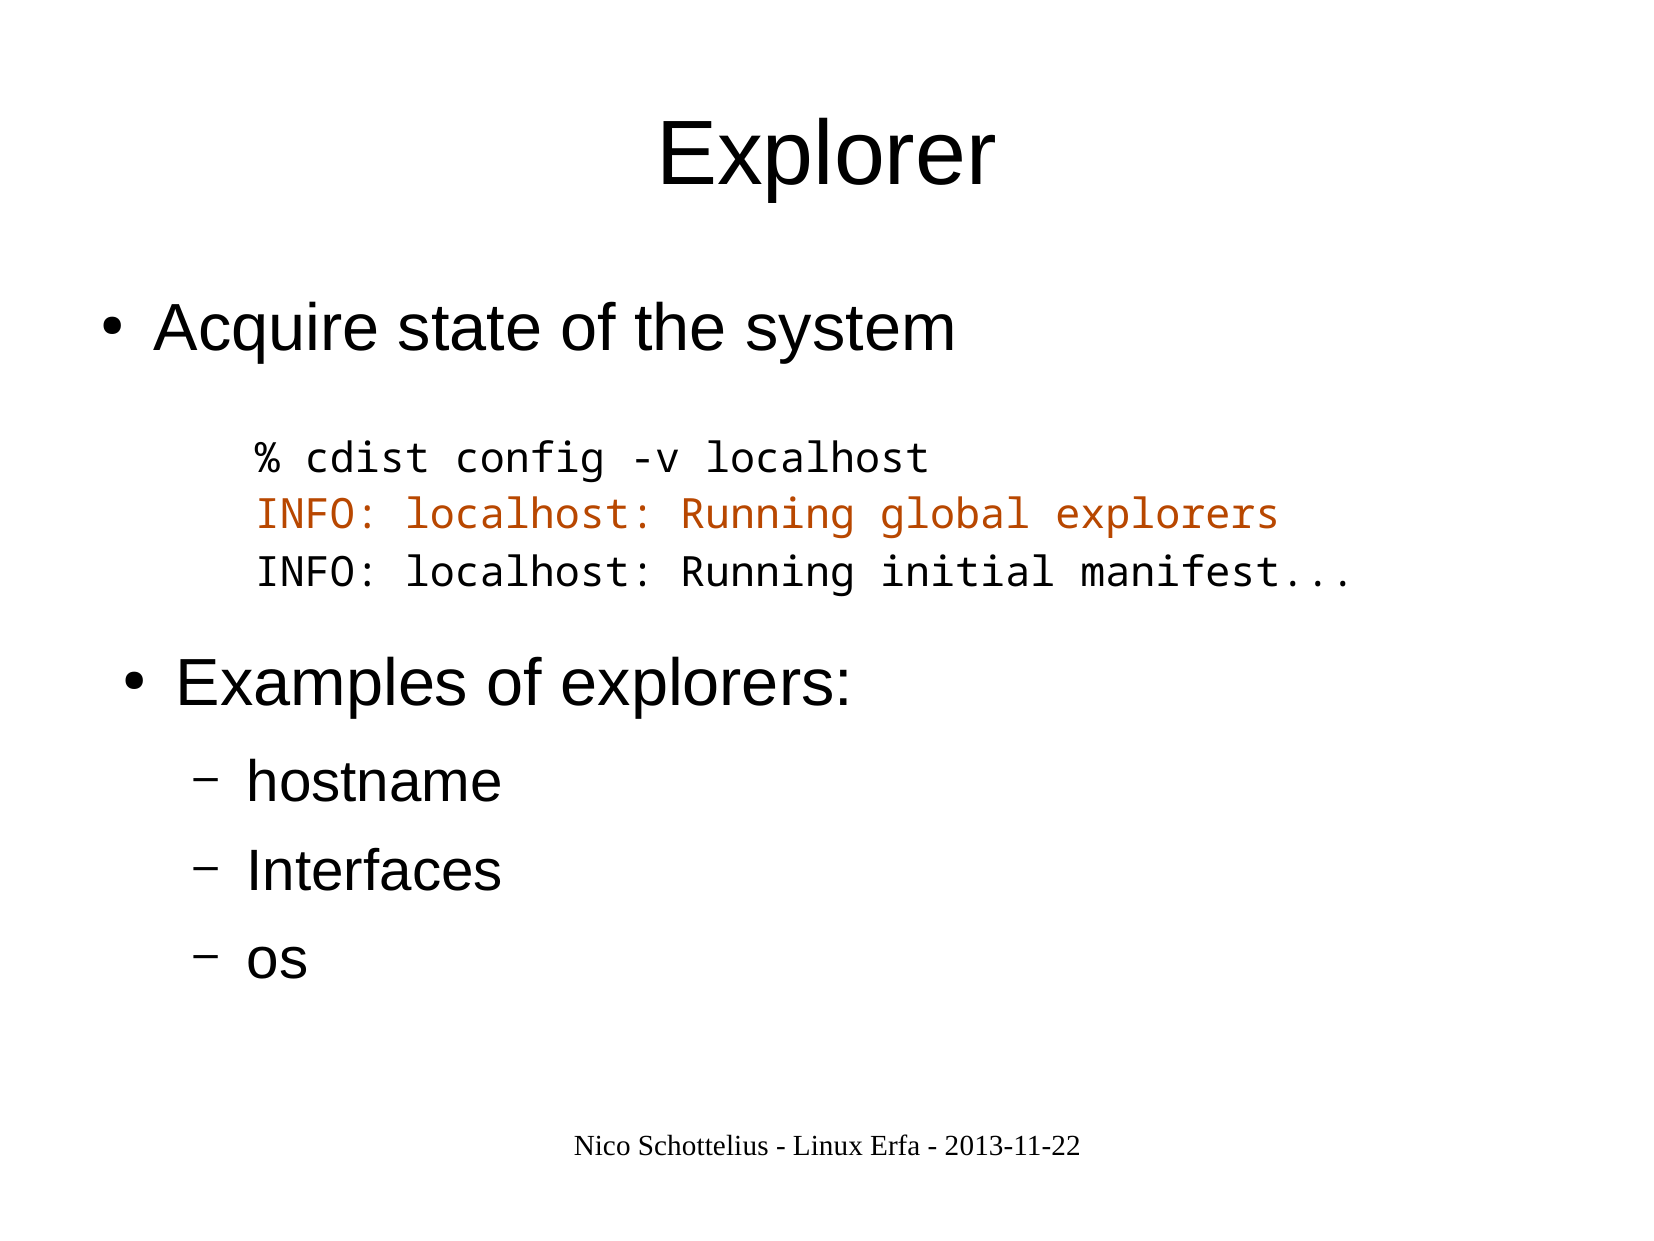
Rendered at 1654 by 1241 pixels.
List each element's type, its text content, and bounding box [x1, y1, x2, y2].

list Acquire state of the system [82, 290, 1538, 405]
text_box % cdist config -v localhost INFO: localhost: Running global explorers INFO: localhost: Running initial manifest... [239, 419, 1470, 651]
title Explorer [82, 49, 1571, 257]
list Examples of explorers: hostname Interfaces os [104, 644, 1005, 1075]
